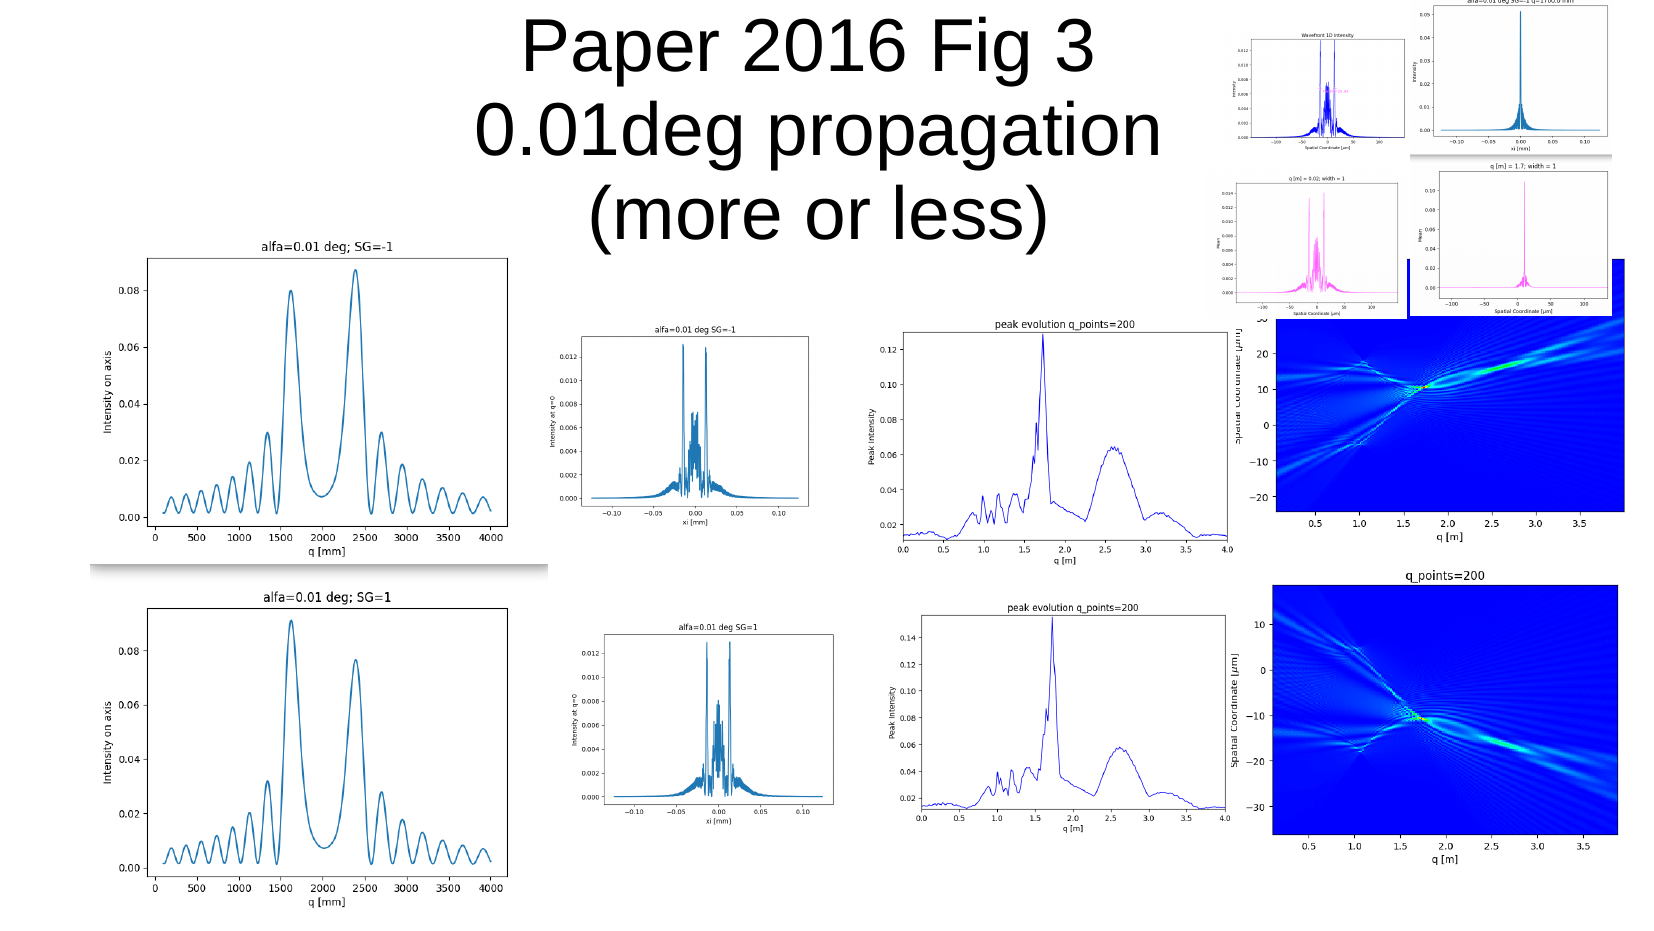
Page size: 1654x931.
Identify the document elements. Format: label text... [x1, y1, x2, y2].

picture [90, 224, 818, 911]
picture [840, 0, 1636, 871]
picture [568, 612, 841, 826]
title Paper 2016 Fig 3 0.01deg propagation (more or less) [75, 0, 1410, 271]
